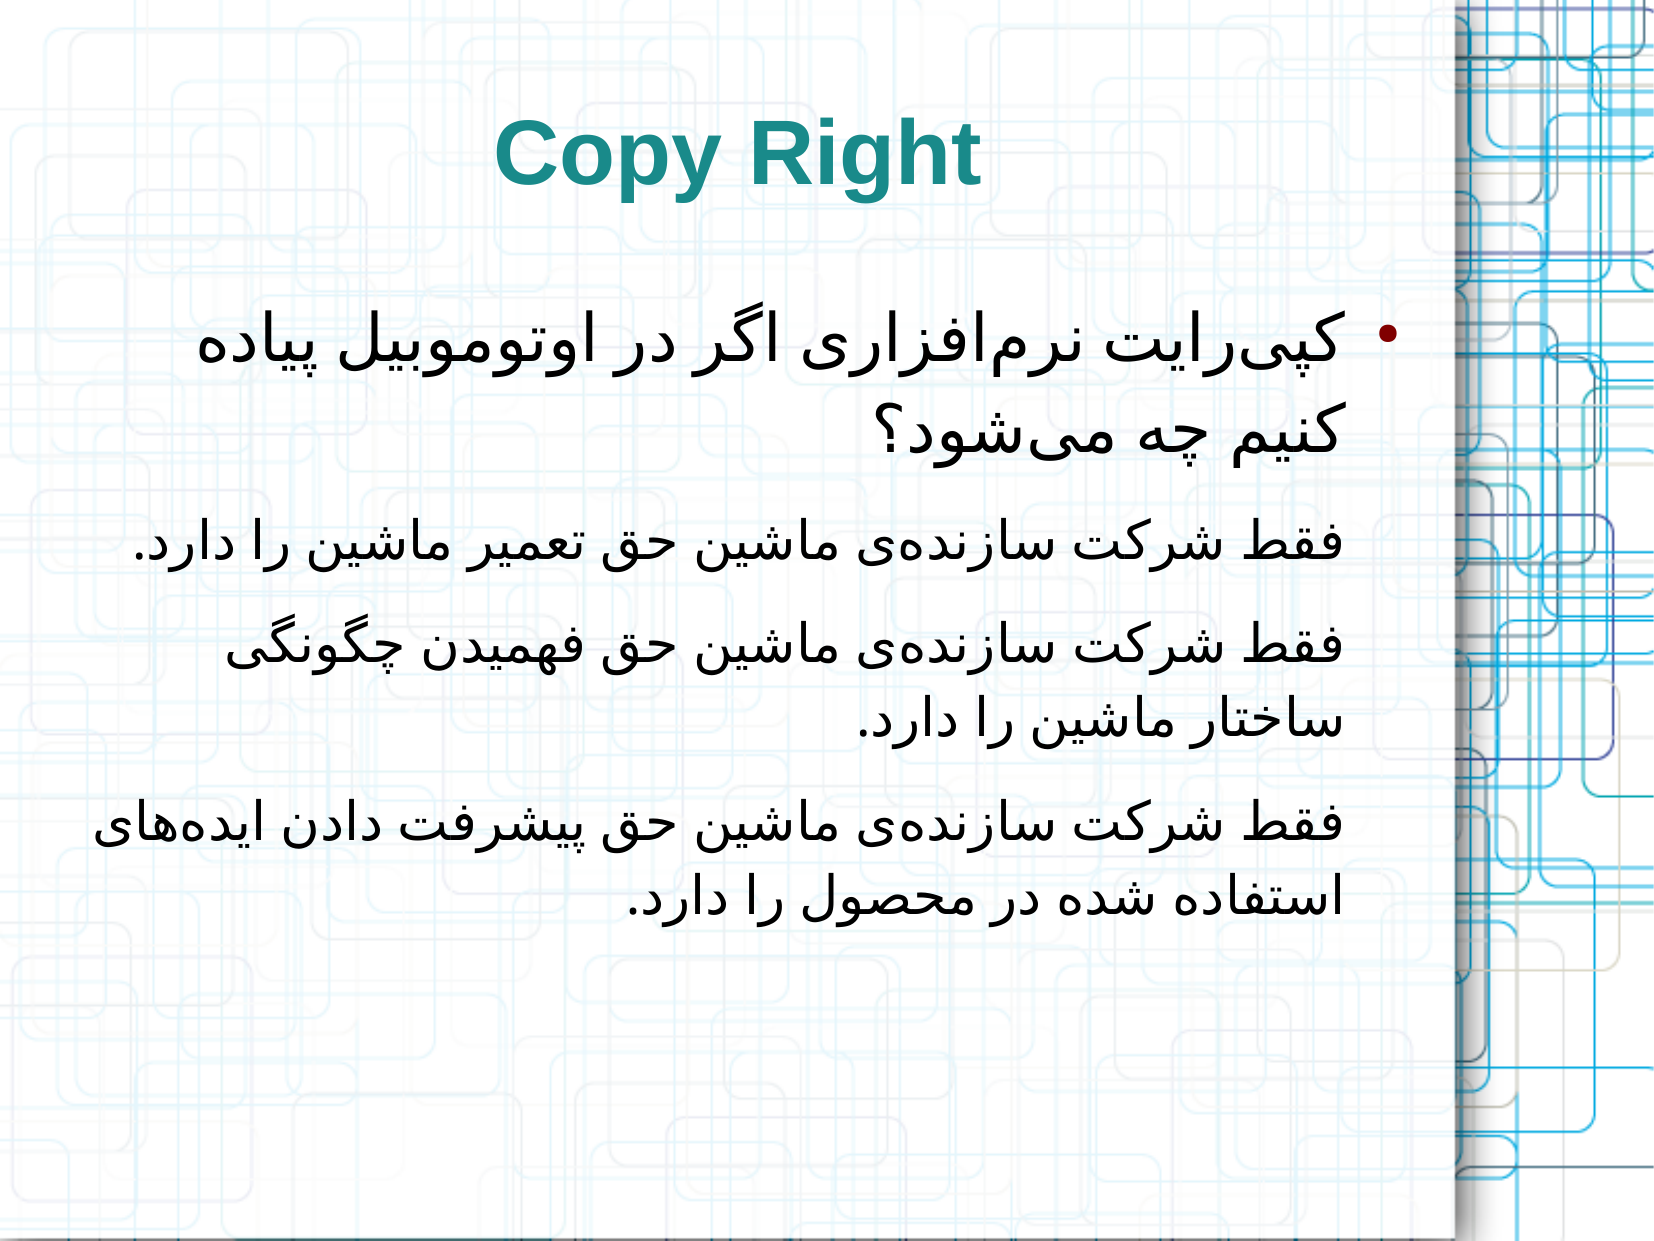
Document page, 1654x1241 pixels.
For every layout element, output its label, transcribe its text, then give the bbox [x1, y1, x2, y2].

picture [0, 0, 1654, 1241]
title Copy Right [59, 49, 1418, 257]
list کپی‌رایت نرم‌افزاری اگر در اوتوموبیل پیاده کنیم چه می‌شود؟ فقط شرکت سازنده‌ی ماشین حق تعمیر ماشین را دارد. فقط شرکت سازنده‌ی ماشین حق فهمیدن چگونگی ساختار ماشین را دارد. فقط شرکت سازنده‌ی ماشین حق پیشرفت دادن ایده‌های استفاده شده در محصول را دارد. [82, 290, 1418, 1109]
